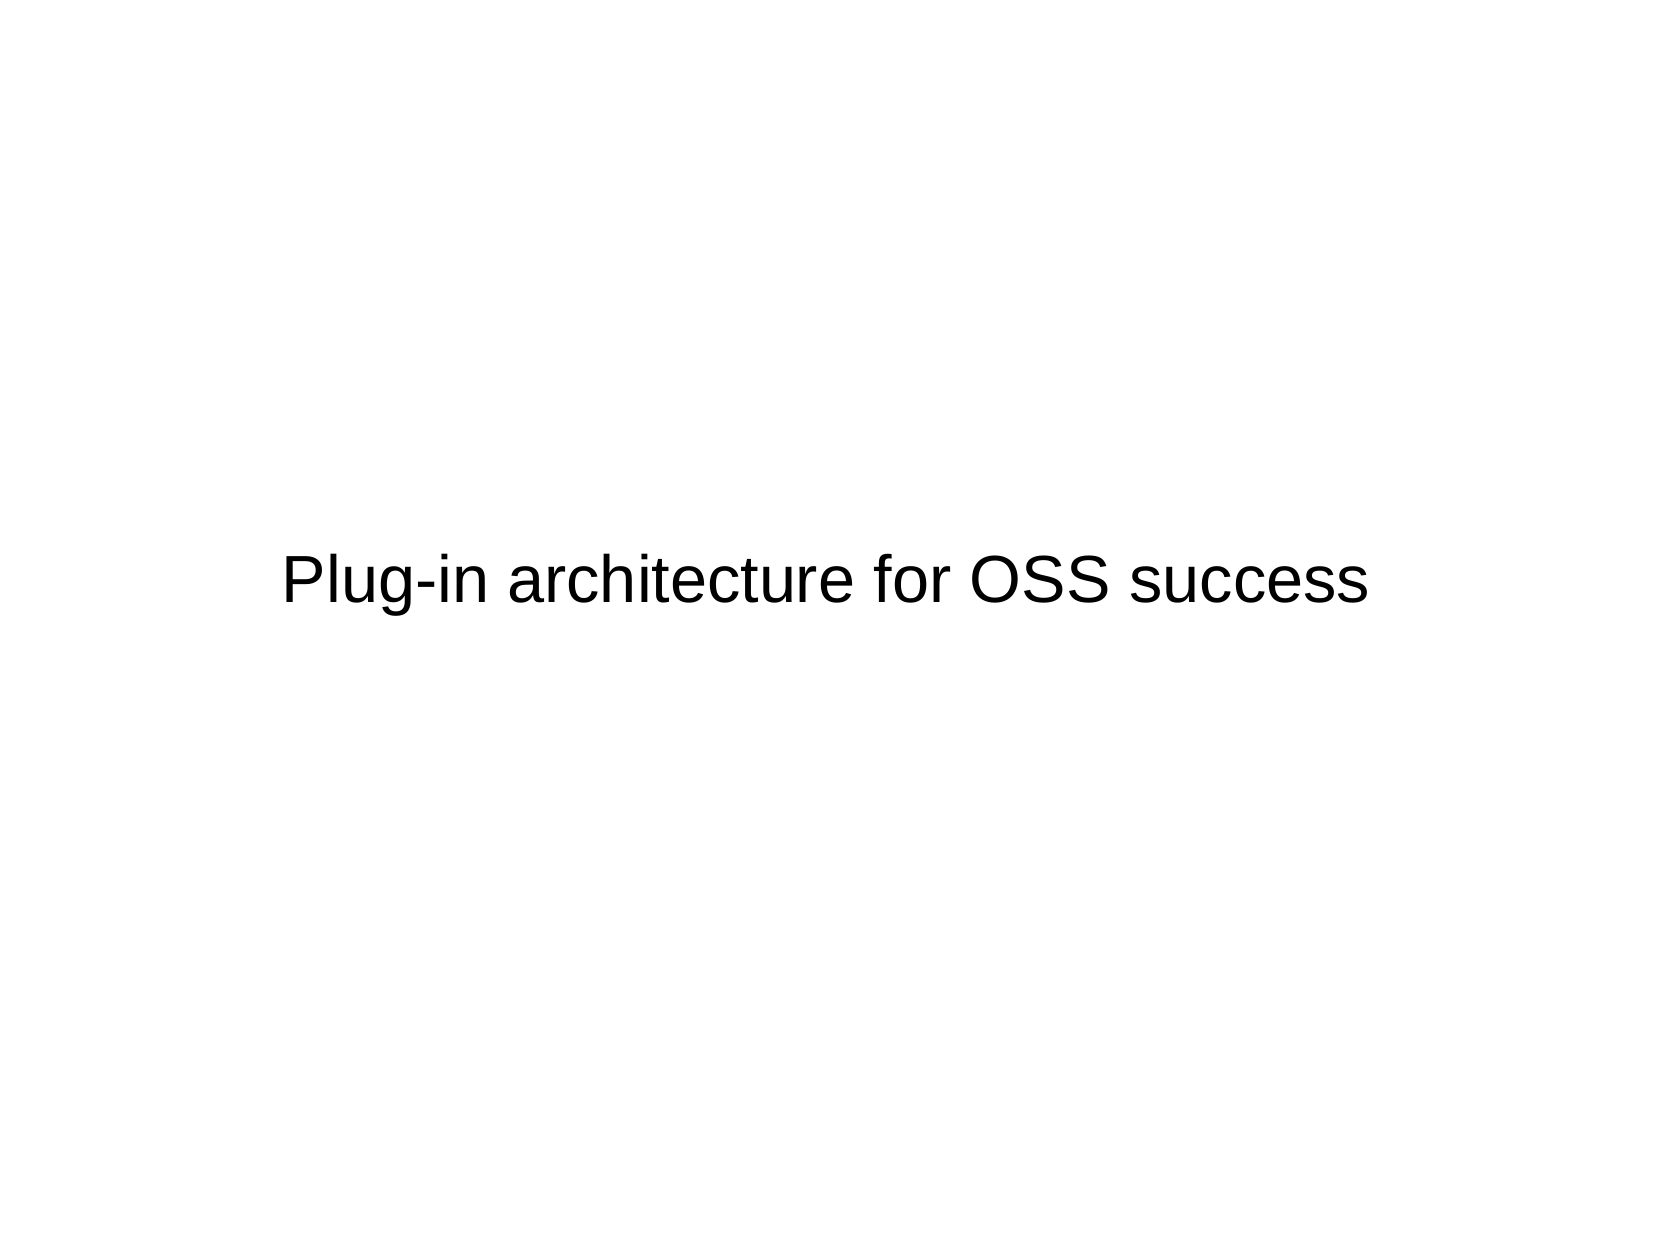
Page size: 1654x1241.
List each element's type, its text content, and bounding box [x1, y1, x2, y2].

subtitle Plug-in architecture for OSS success [82, 49, 1571, 1109]
